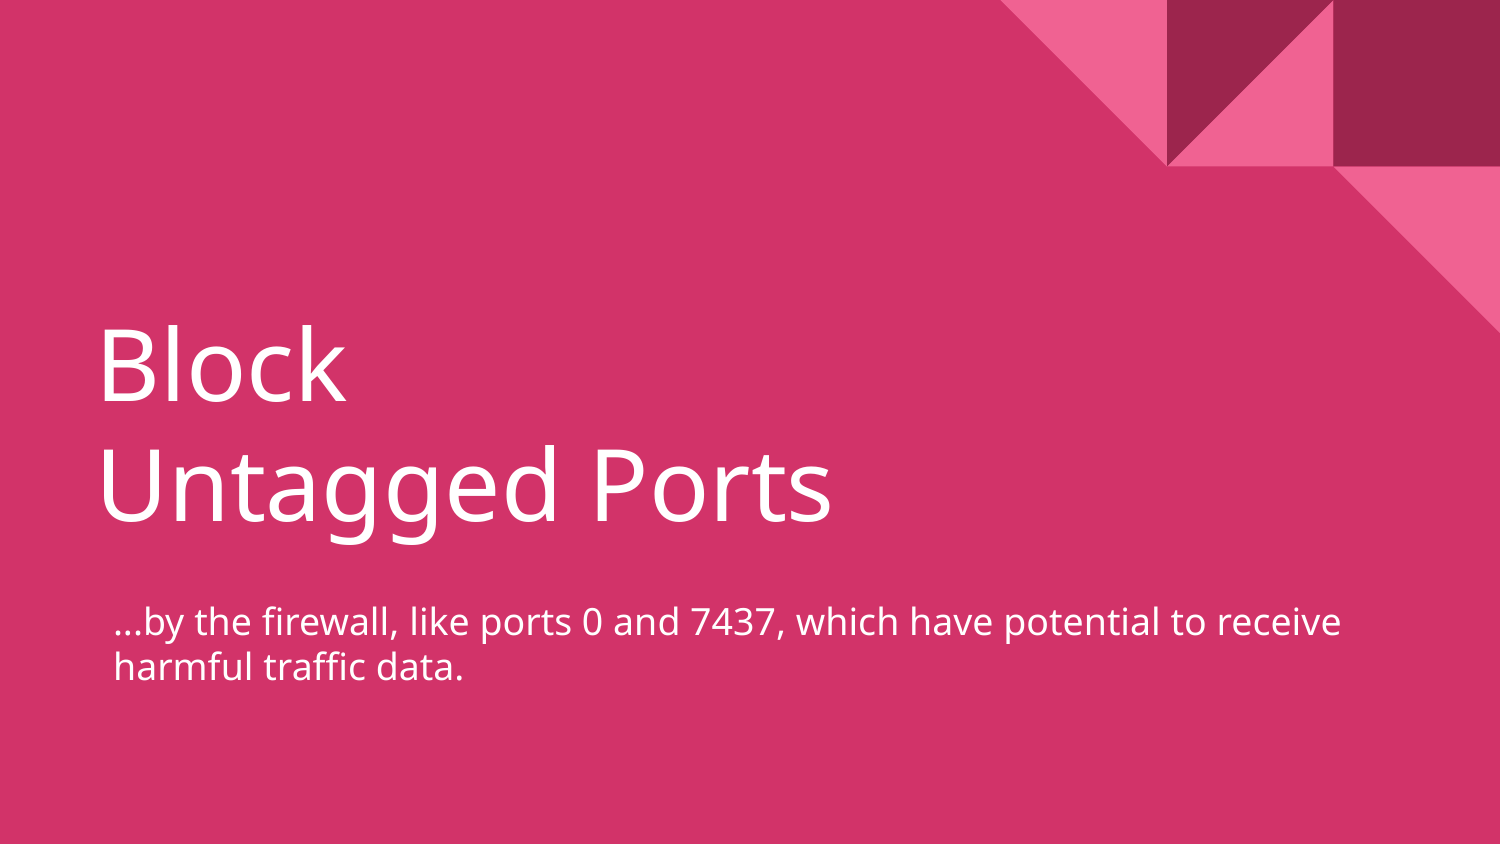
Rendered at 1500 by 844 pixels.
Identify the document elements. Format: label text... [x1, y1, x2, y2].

subtitle ...by the firewall, like ports 0 and 7437, which have potential to receive harmful traffic data. [98, 583, 1447, 655]
title Block Untagged Ports [80, 86, 1003, 758]
